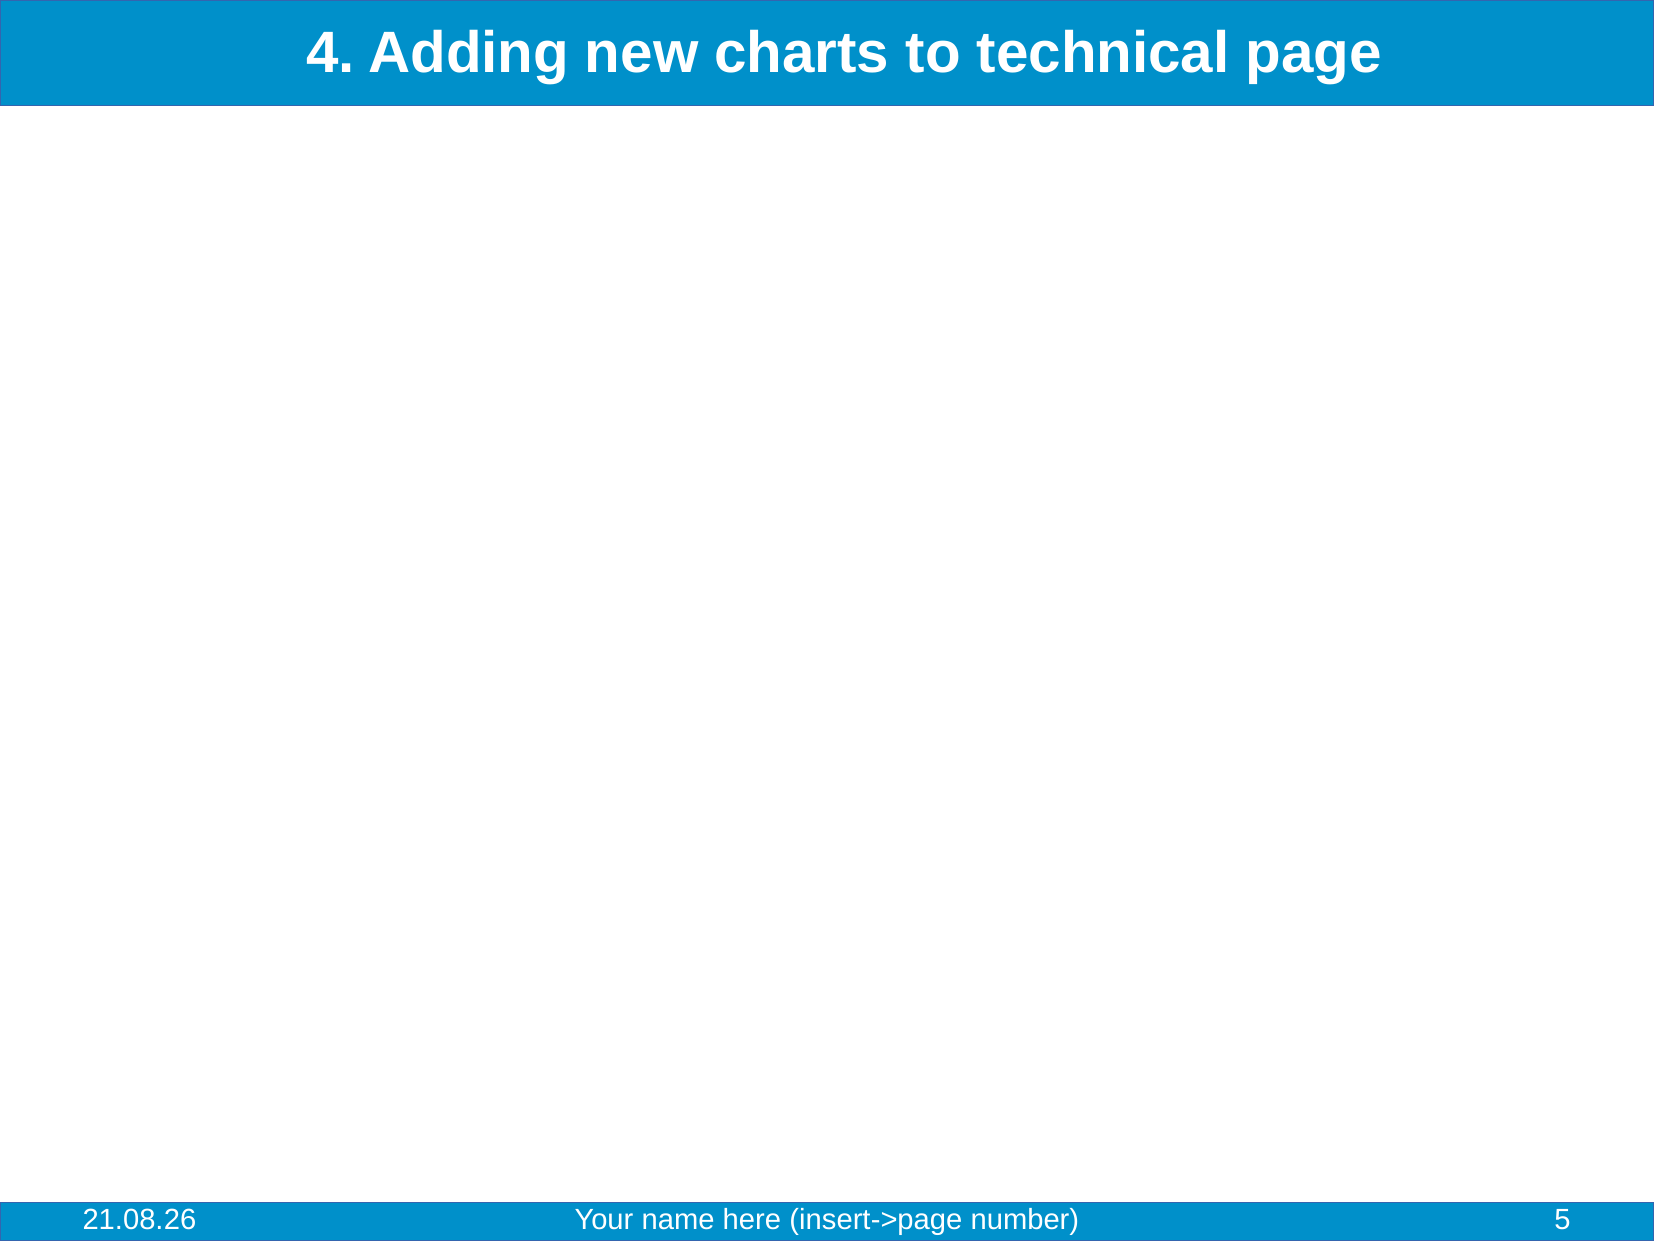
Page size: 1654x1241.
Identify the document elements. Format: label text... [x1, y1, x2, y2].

title 4. Adding new charts to technical page [0, 0, 1654, 106]
